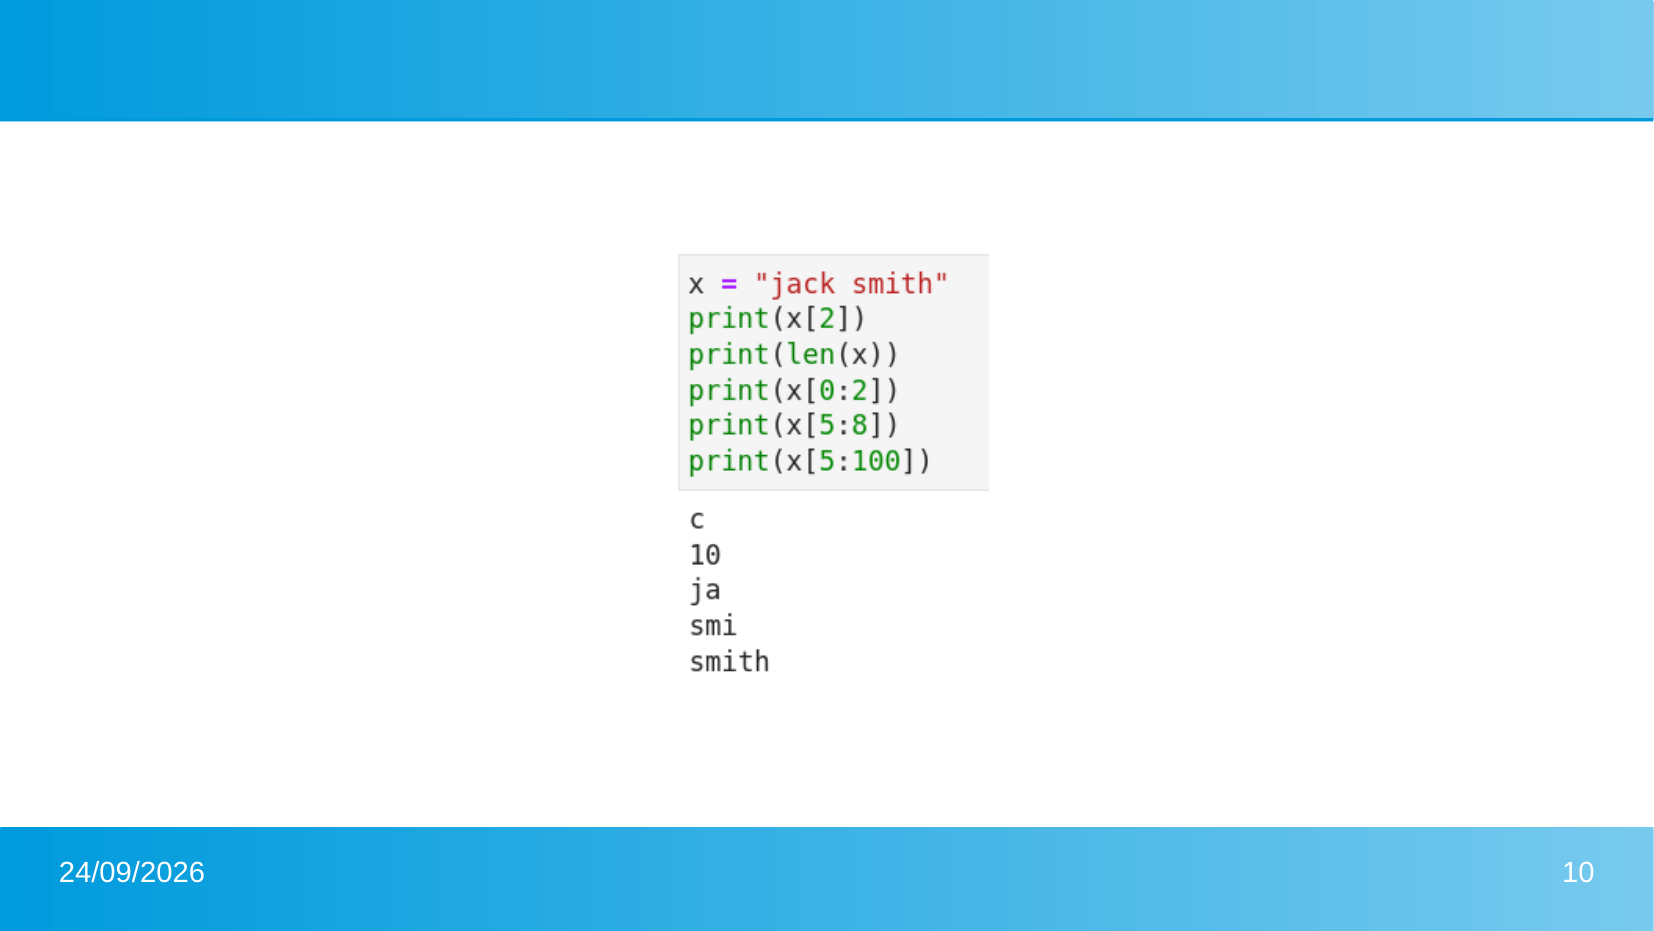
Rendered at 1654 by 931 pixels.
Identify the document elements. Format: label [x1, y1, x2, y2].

picture [666, 245, 989, 684]
